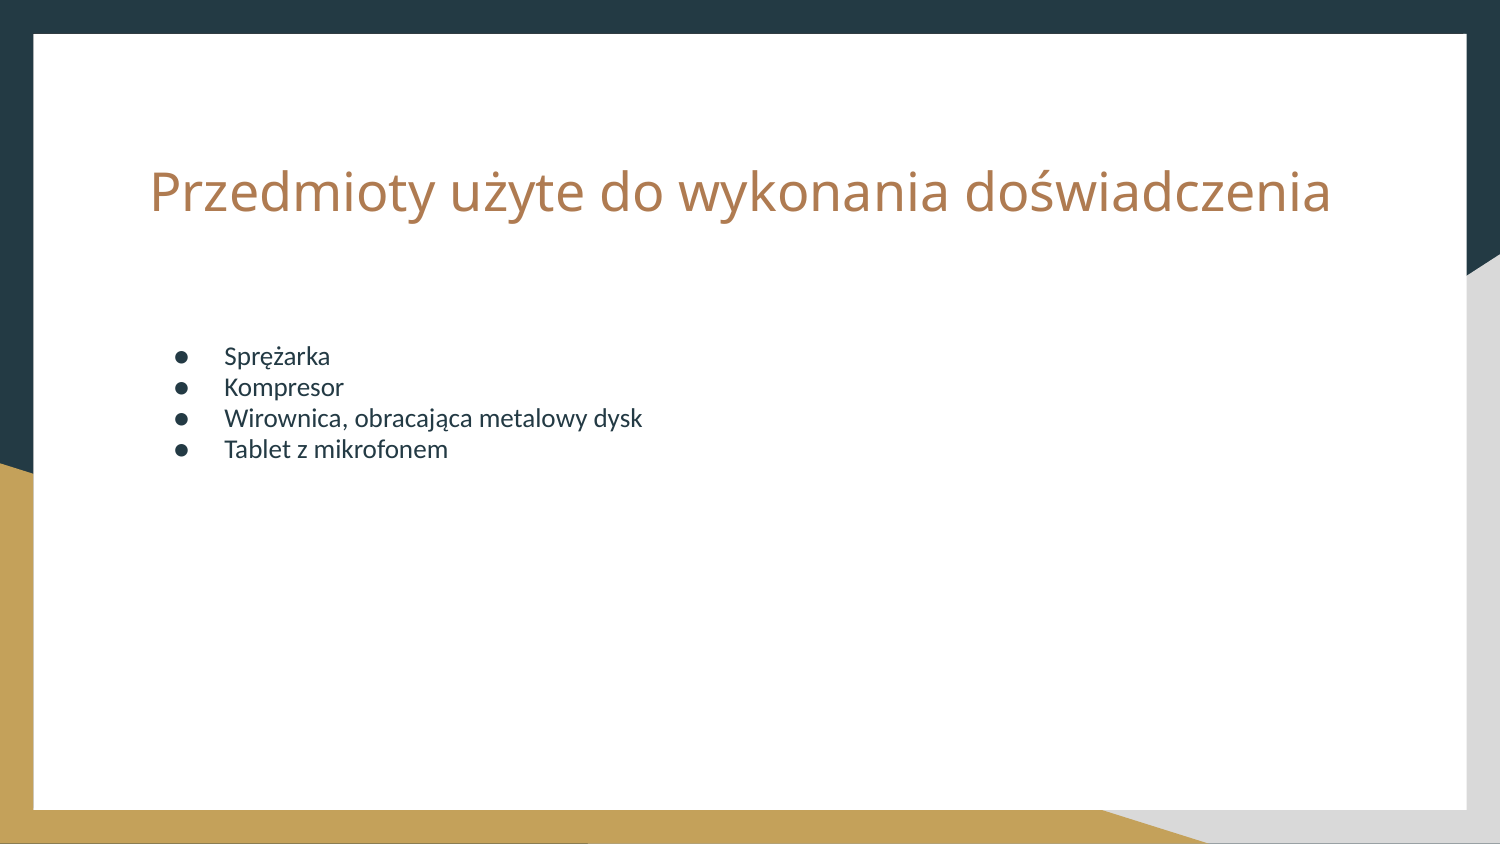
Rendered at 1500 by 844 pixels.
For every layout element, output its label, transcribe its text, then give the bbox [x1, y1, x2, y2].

list Sprężarka Kompresor Wirownica, obracająca metalowy dysk Tablet z mikrofonem [134, 326, 1366, 729]
title Przedmioty użyte do wykonania doświadczenia [134, 138, 1366, 296]
